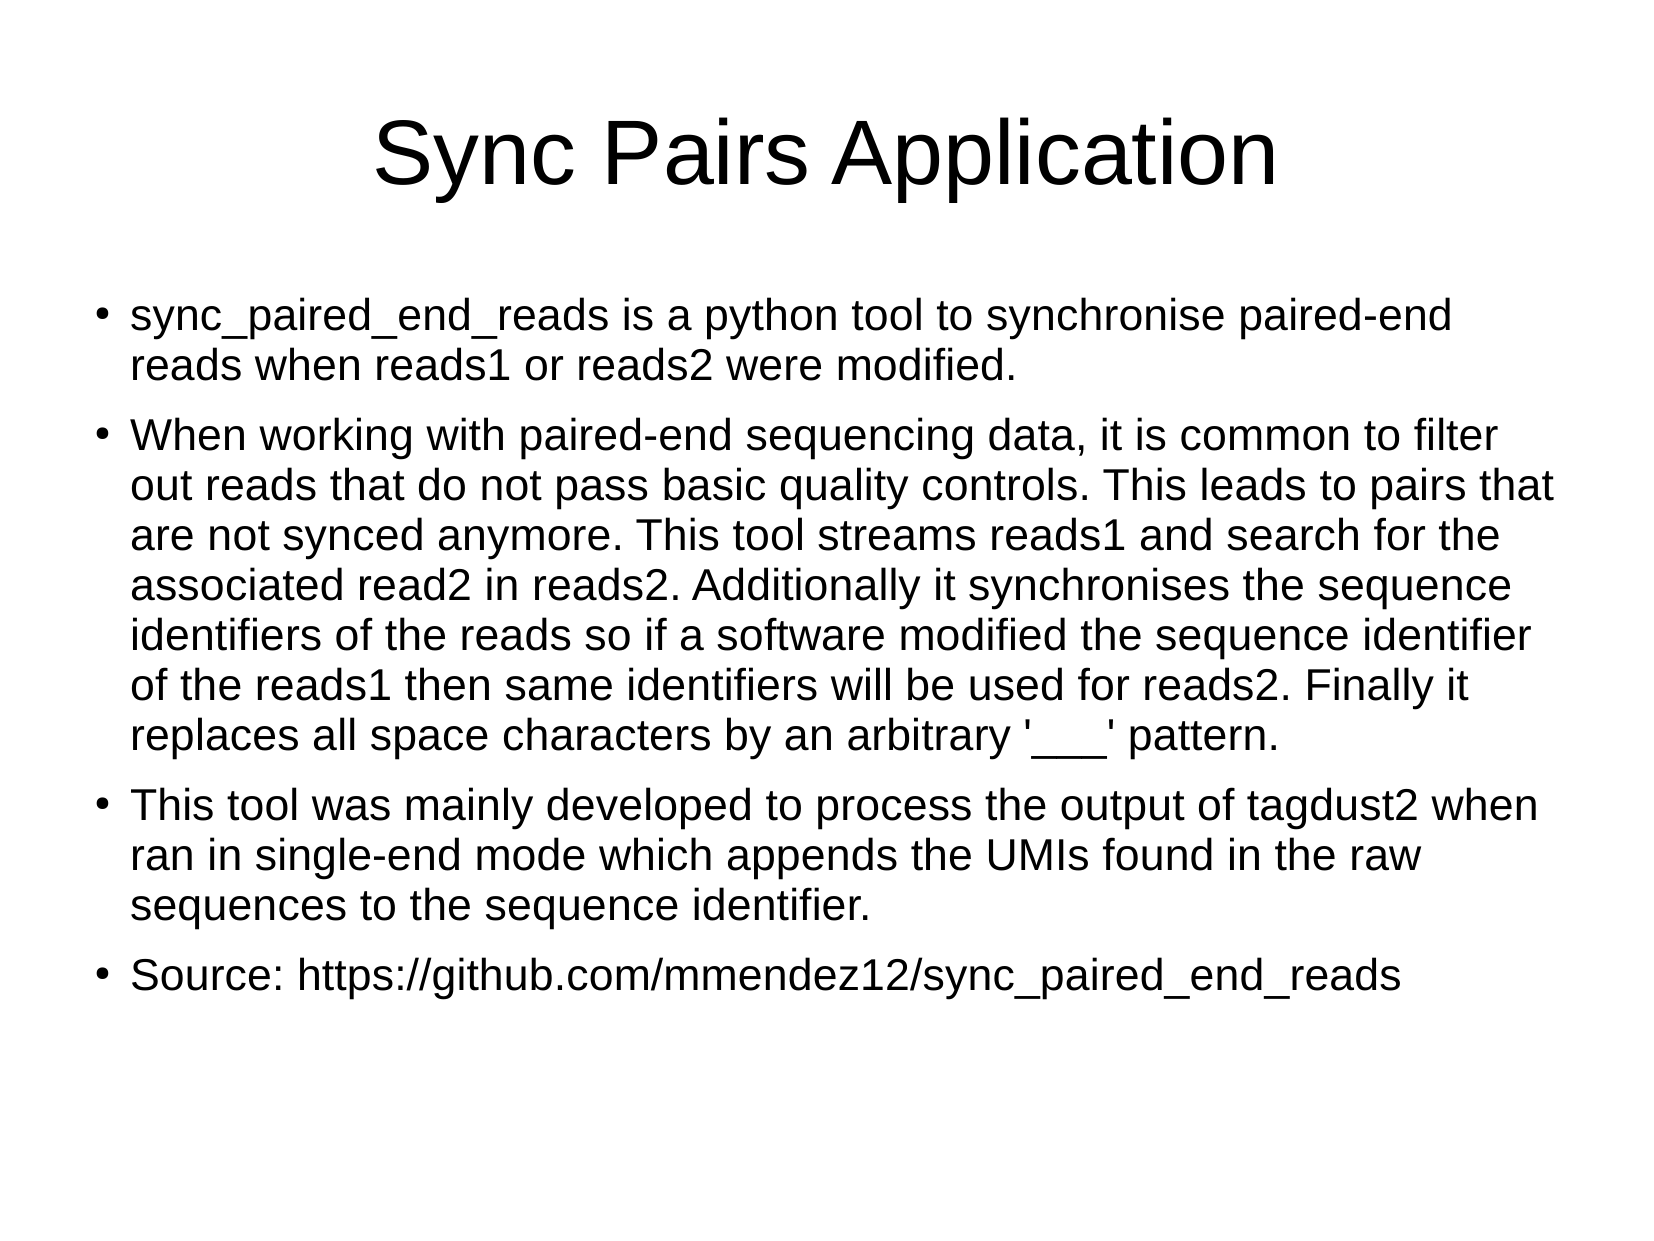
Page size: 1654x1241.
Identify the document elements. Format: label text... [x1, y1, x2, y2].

title Sync Pairs Application [82, 49, 1571, 257]
list sync_paired_end_reads is a python tool to synchronise paired-end reads when reads1 or reads2 were modified. When working with paired-end sequencing data, it is common to filter out reads that do not pass basic quality controls. This leads to pairs that are not synced anymore. This tool streams reads1 and search for the associated read2 in reads2. Additionally it synchronises the sequence identifiers of the reads so if a software modified the sequence identifier of the reads1 then same identifiers will be used for reads2. Finally it replaces all space characters by an arbitrary '___' pattern. This tool was mainly developed to process the output of tagdust2 when ran in single-end mode which appends the UMIs found in the raw sequences to the sequence identifier. Source: https://github.com/mmendez12/sync_paired_end_reads [82, 290, 1571, 1010]
